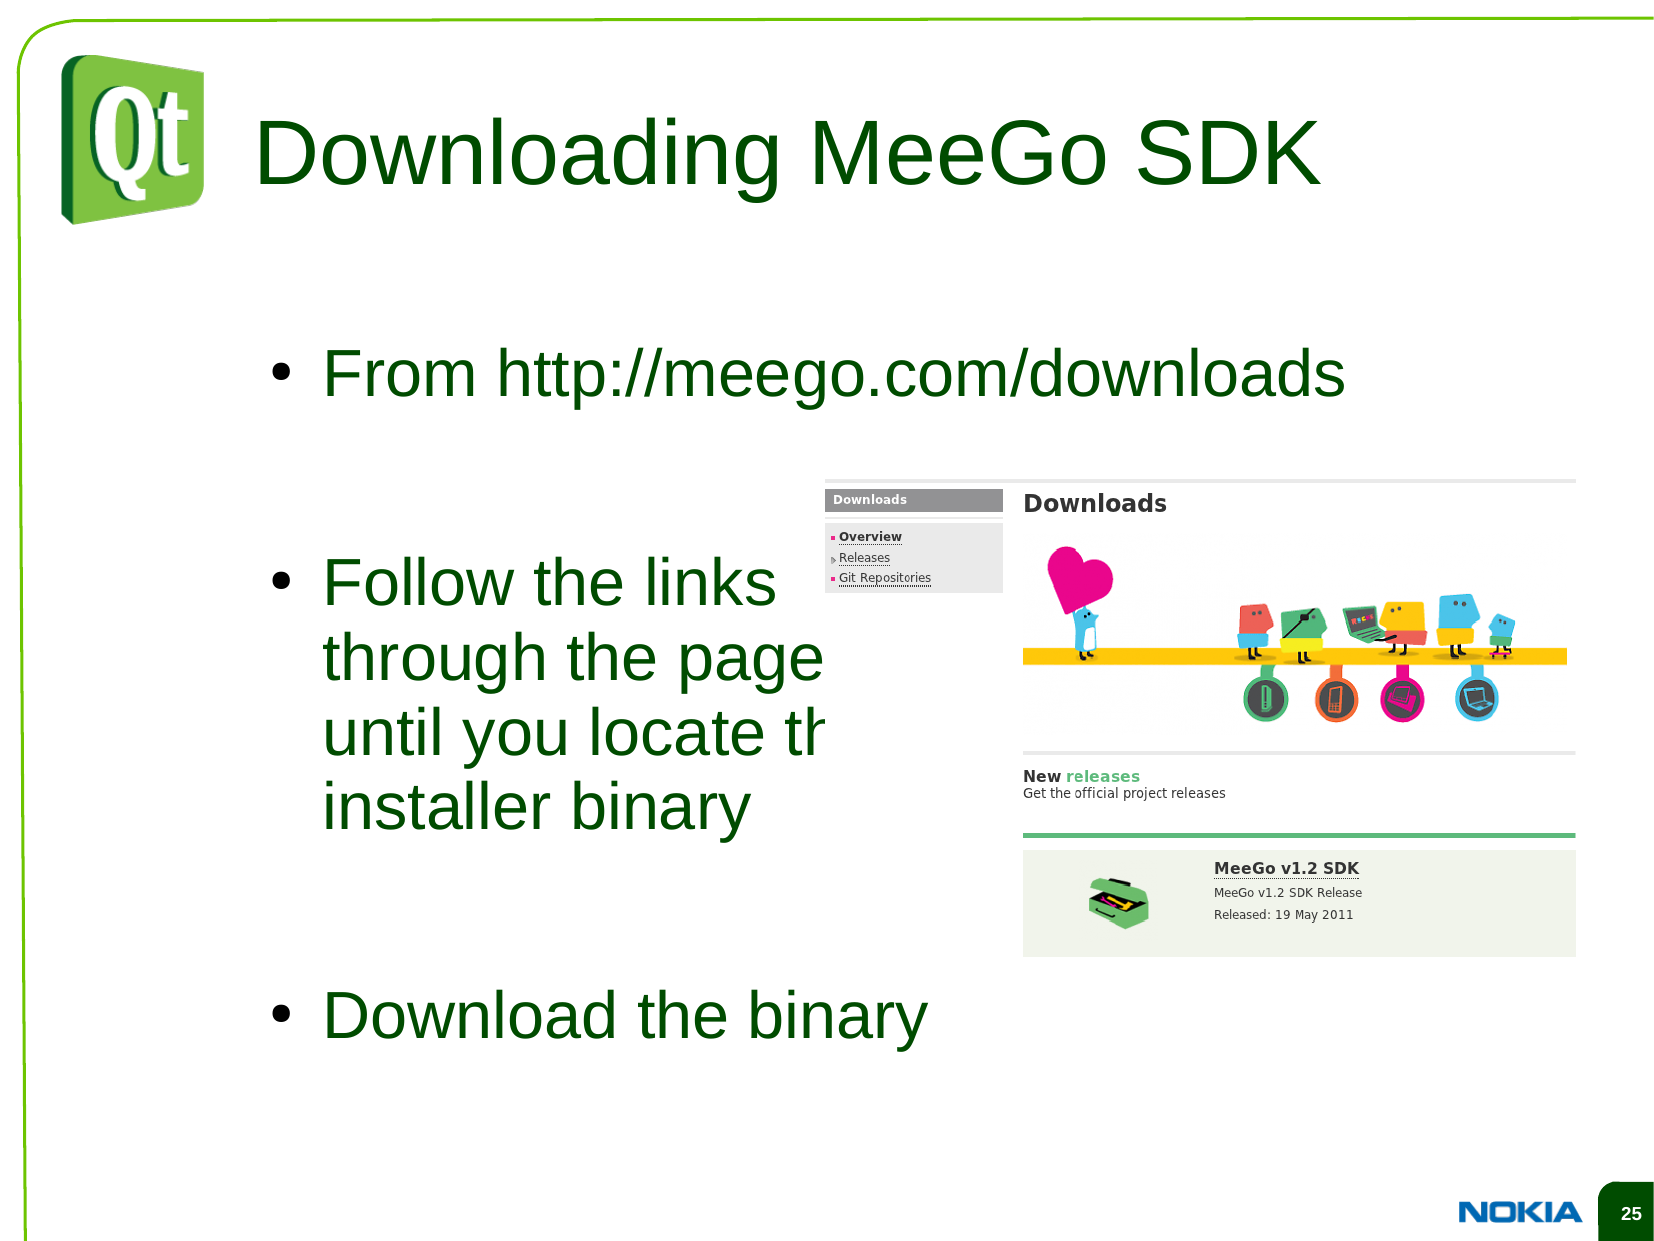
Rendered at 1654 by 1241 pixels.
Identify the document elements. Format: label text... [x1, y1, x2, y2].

picture [825, 479, 1576, 838]
list From http://meego.com/downloads Follow the links through the pages until you locate the installer binary Download the binary [251, 336, 1571, 1155]
picture [1459, 1201, 1583, 1223]
picture [61, 55, 204, 225]
picture [1023, 850, 1576, 957]
title Downloading MeeGo SDK [251, 49, 1327, 257]
